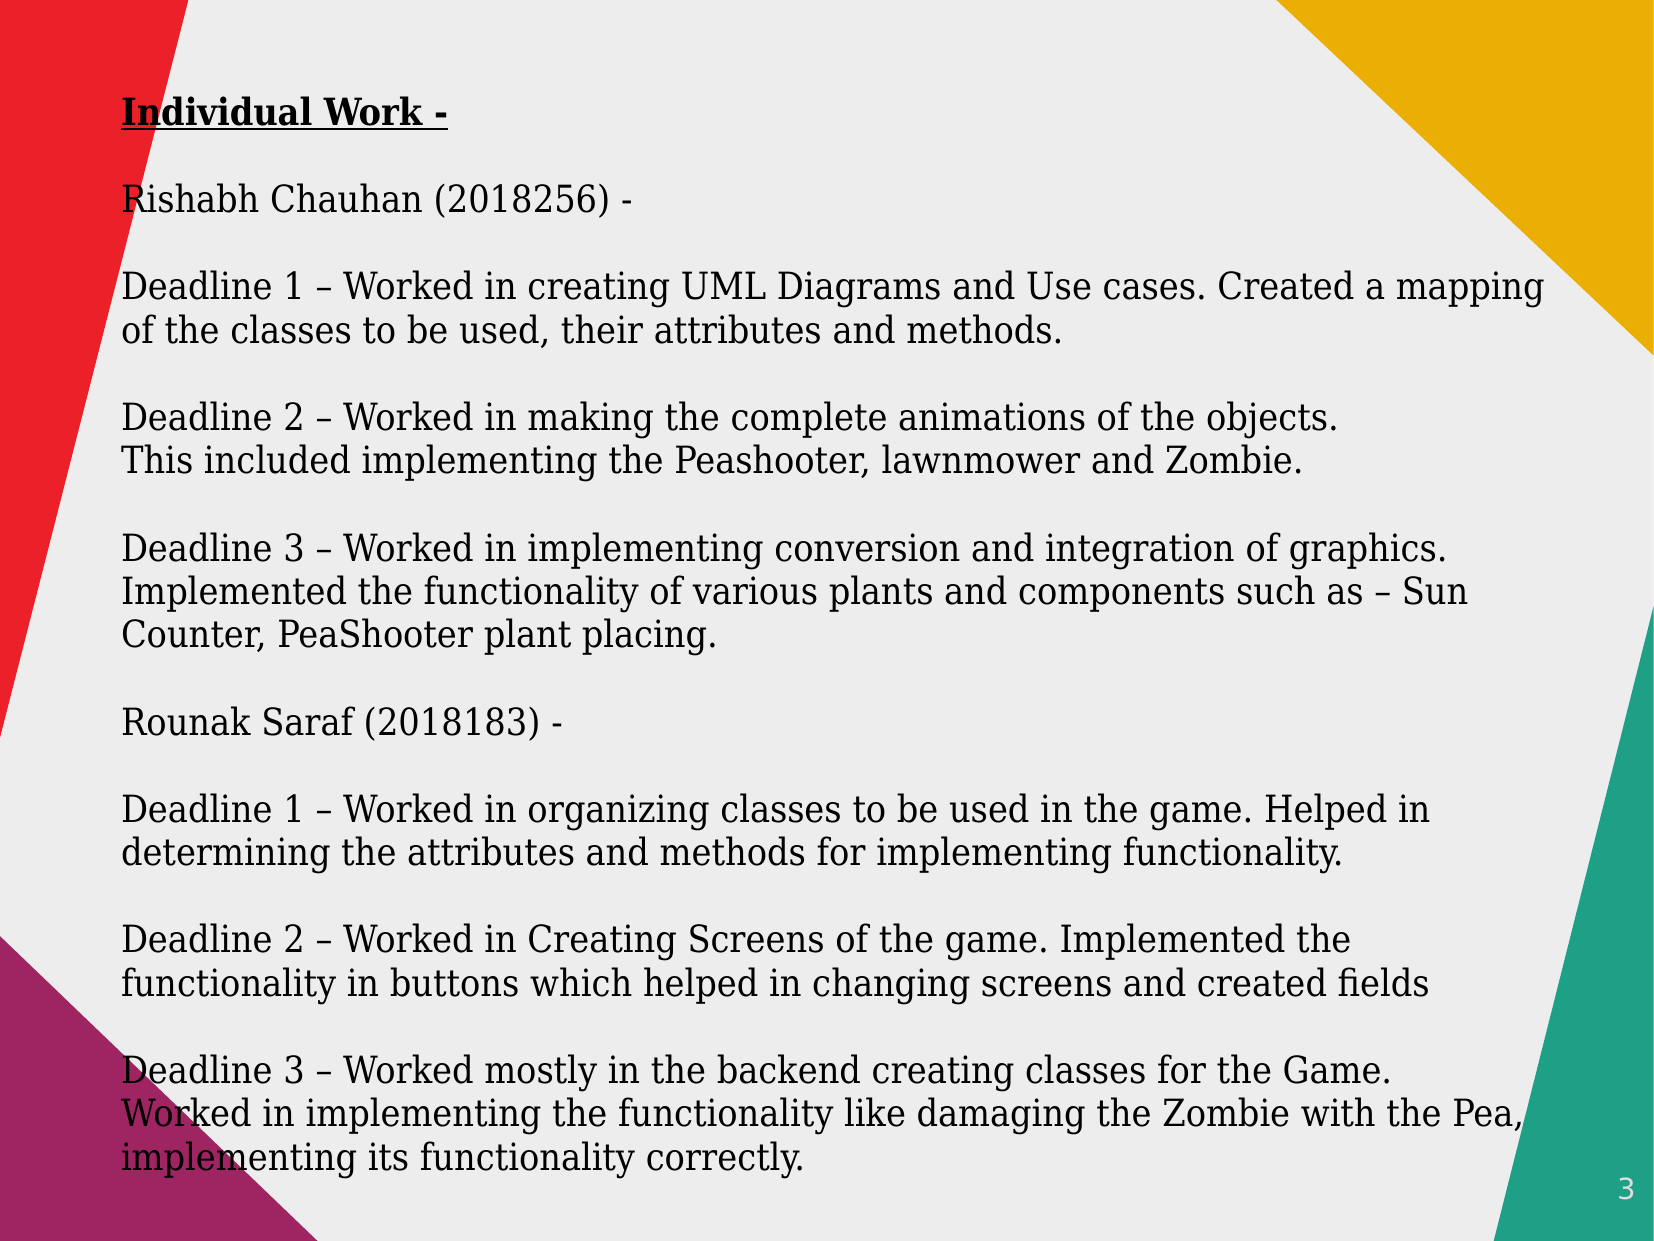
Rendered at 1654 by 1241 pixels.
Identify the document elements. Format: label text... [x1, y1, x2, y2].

text_box Individual Work - Rishabh Chauhan (2018256) - Deadline 1 – Worked in creating UML Diagrams and Use cases. Created a mapping of the classes to be used, their attributes and methods. Deadline 2 – Worked in making the complete animations of the objects. This included implementing the Peashooter, lawnmower and Zombie. Deadline 3 – Worked in implementing conversion and integration of graphics. Implemented the functionality of various plants and components such as – Sun Counter, PeaShooter plant placing. Rounak Saraf (2018183) - Deadline 1 – Worked in organizing classes to be used in the game. Helped in determining the attributes and methods for implementing functionality. Deadline 2 – Worked in Creating Screens of the game. Implemented the functionality in buttons which helped in changing screens and created fields Deadline 3 – Worked mostly in the backend creating classes for the Game. Worked in implementing the functionality like damaging the Zombie with the Pea, implementing its functionality correctly. [106, 82, 1571, 1231]
